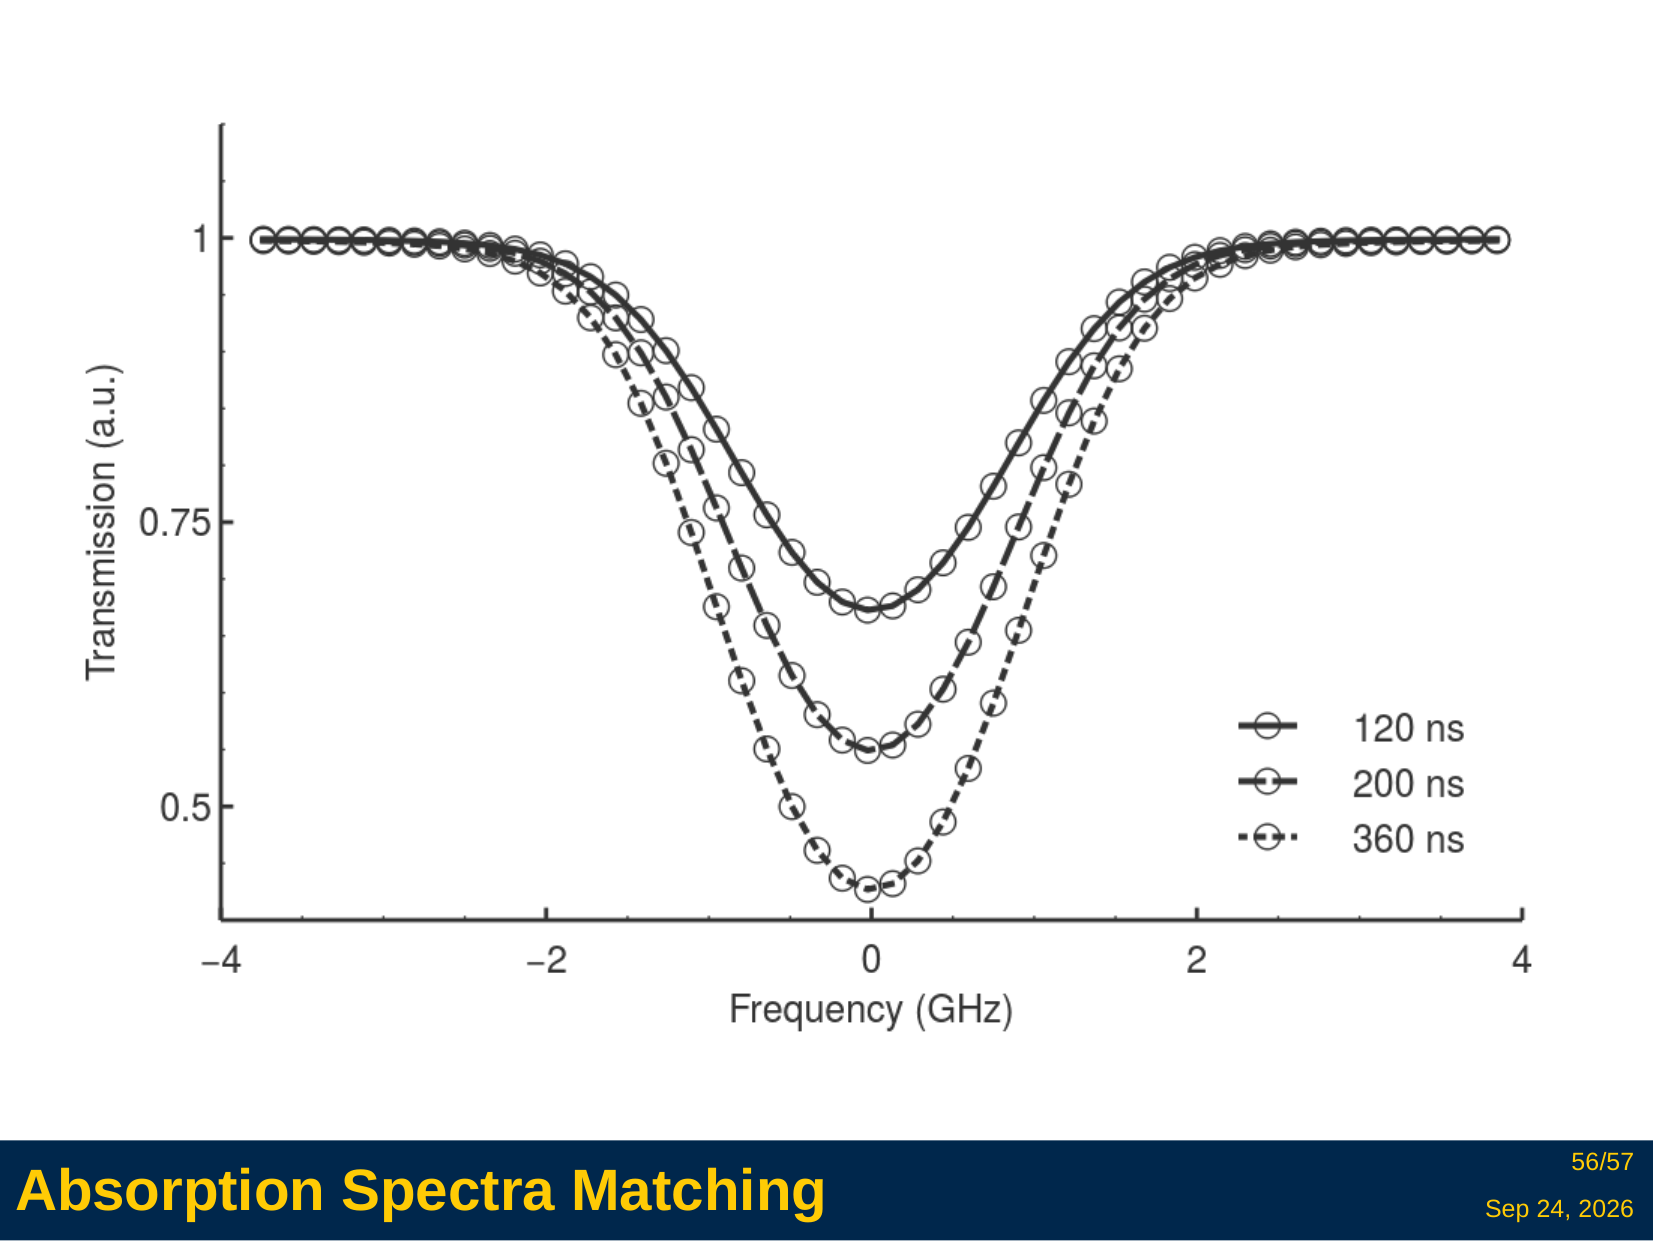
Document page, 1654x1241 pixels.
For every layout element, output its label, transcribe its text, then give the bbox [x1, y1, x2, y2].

picture [71, 87, 1560, 1033]
title Absorption Spectra Matching [14, 1140, 1380, 1241]
